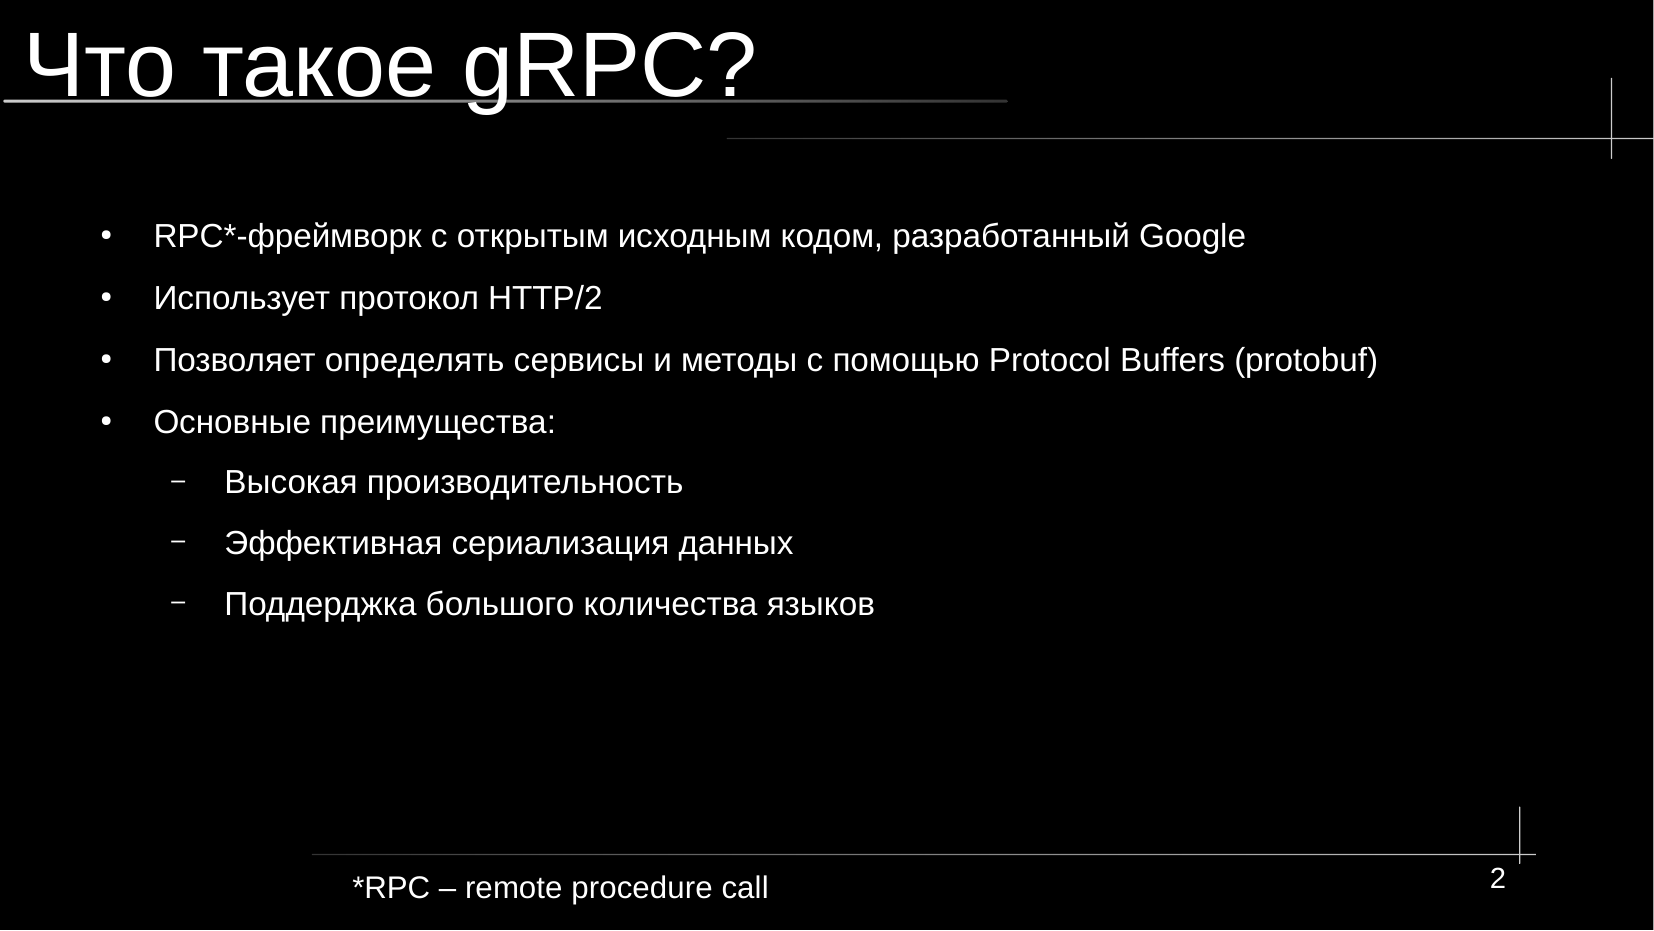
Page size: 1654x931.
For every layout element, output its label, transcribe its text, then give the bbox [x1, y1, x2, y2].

list RPC*-фреймворк с открытым исходным кодом, разработанный Google Использует протокол HTTP/2 Позволяет определять сервисы и методы с помощью Protocol Buffers (protobuf) Основные преимущества: Высокая производительность Эффективная сериализация данных Поддерджка большого количества языков [82, 217, 1571, 758]
title Что такое gRPC? [23, 11, 1589, 119]
text_box *RPC – remote procedure call [337, 862, 788, 913]
